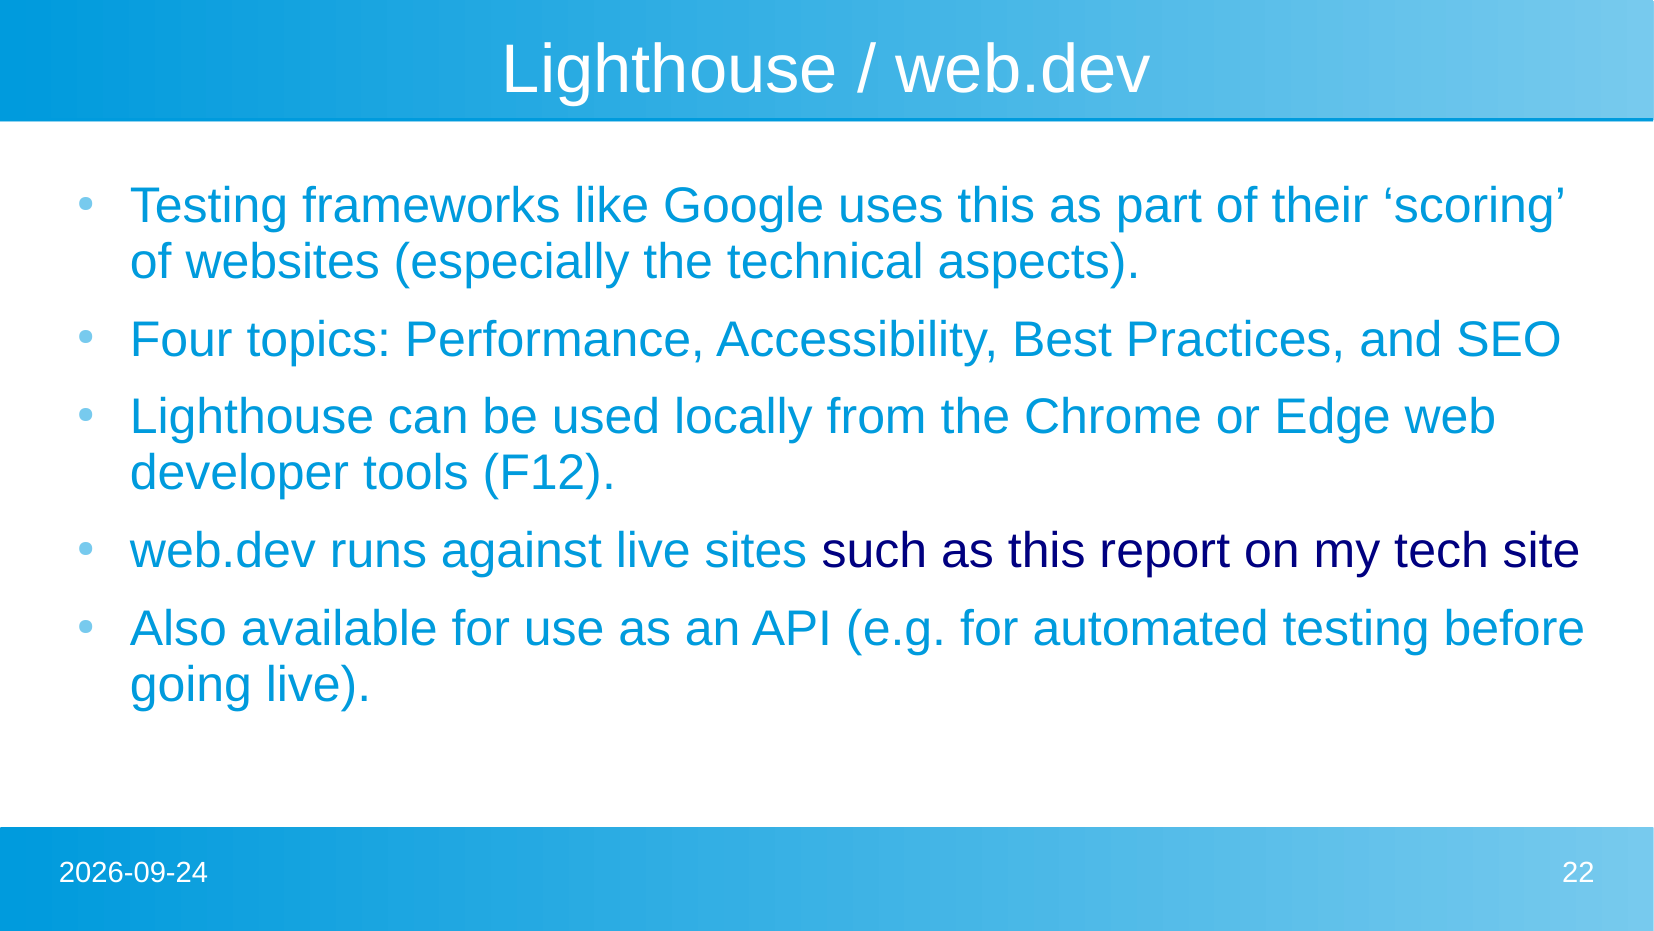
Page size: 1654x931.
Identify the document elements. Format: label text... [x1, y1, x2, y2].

title Lighthouse / web.dev [59, 29, 1595, 108]
list Testing frameworks like Google uses this as part of their ‘scoring’ of websites (especially the technical aspects). Four topics: Performance, Accessibility, Best Practices, and SEO Lighthouse can be used locally from the Chrome or Edge web developer tools (F12). web.dev runs against live sites such as this report on my tech site Also available for use as an API (e.g. for automated testing before going live). [59, 177, 1595, 768]
